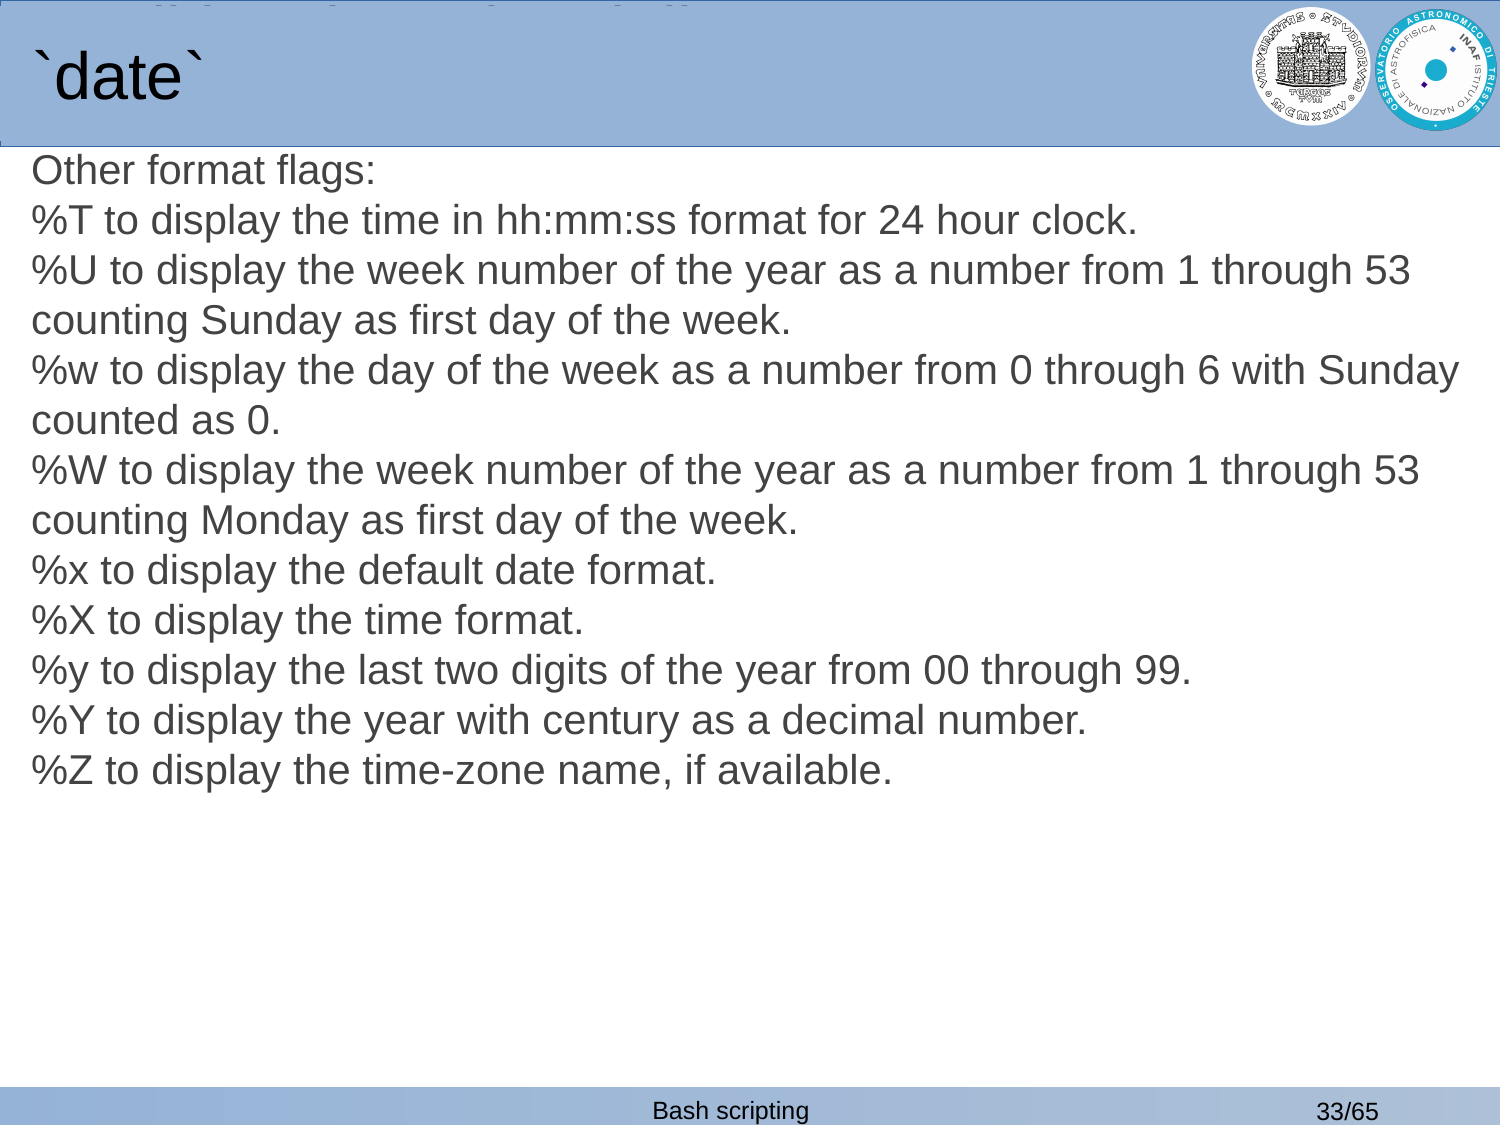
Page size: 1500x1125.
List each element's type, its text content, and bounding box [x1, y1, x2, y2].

list Other format flags: %T to display the time in hh:mm:ss format for 24 hour clock. %U to display the week number of the year as a number from 1 through 53 counting Sunday as first day of the week. %w to display the day of the week as a number from 0 through 6 with Sunday counted as 0. %W to display the week number of the year as a number from 1 through 53 counting Monday as first day of the week. %x to display the default date format. %X to display the time format. %y to display the last two digits of the year from 00 through 99. %Y to display the year with century as a decimal number. %Z to display the time-zone name, if available. [16, 135, 1500, 1081]
title Traditional service delivery [0, 0, 1500, 135]
text_box `date` [0, 5, 1232, 141]
